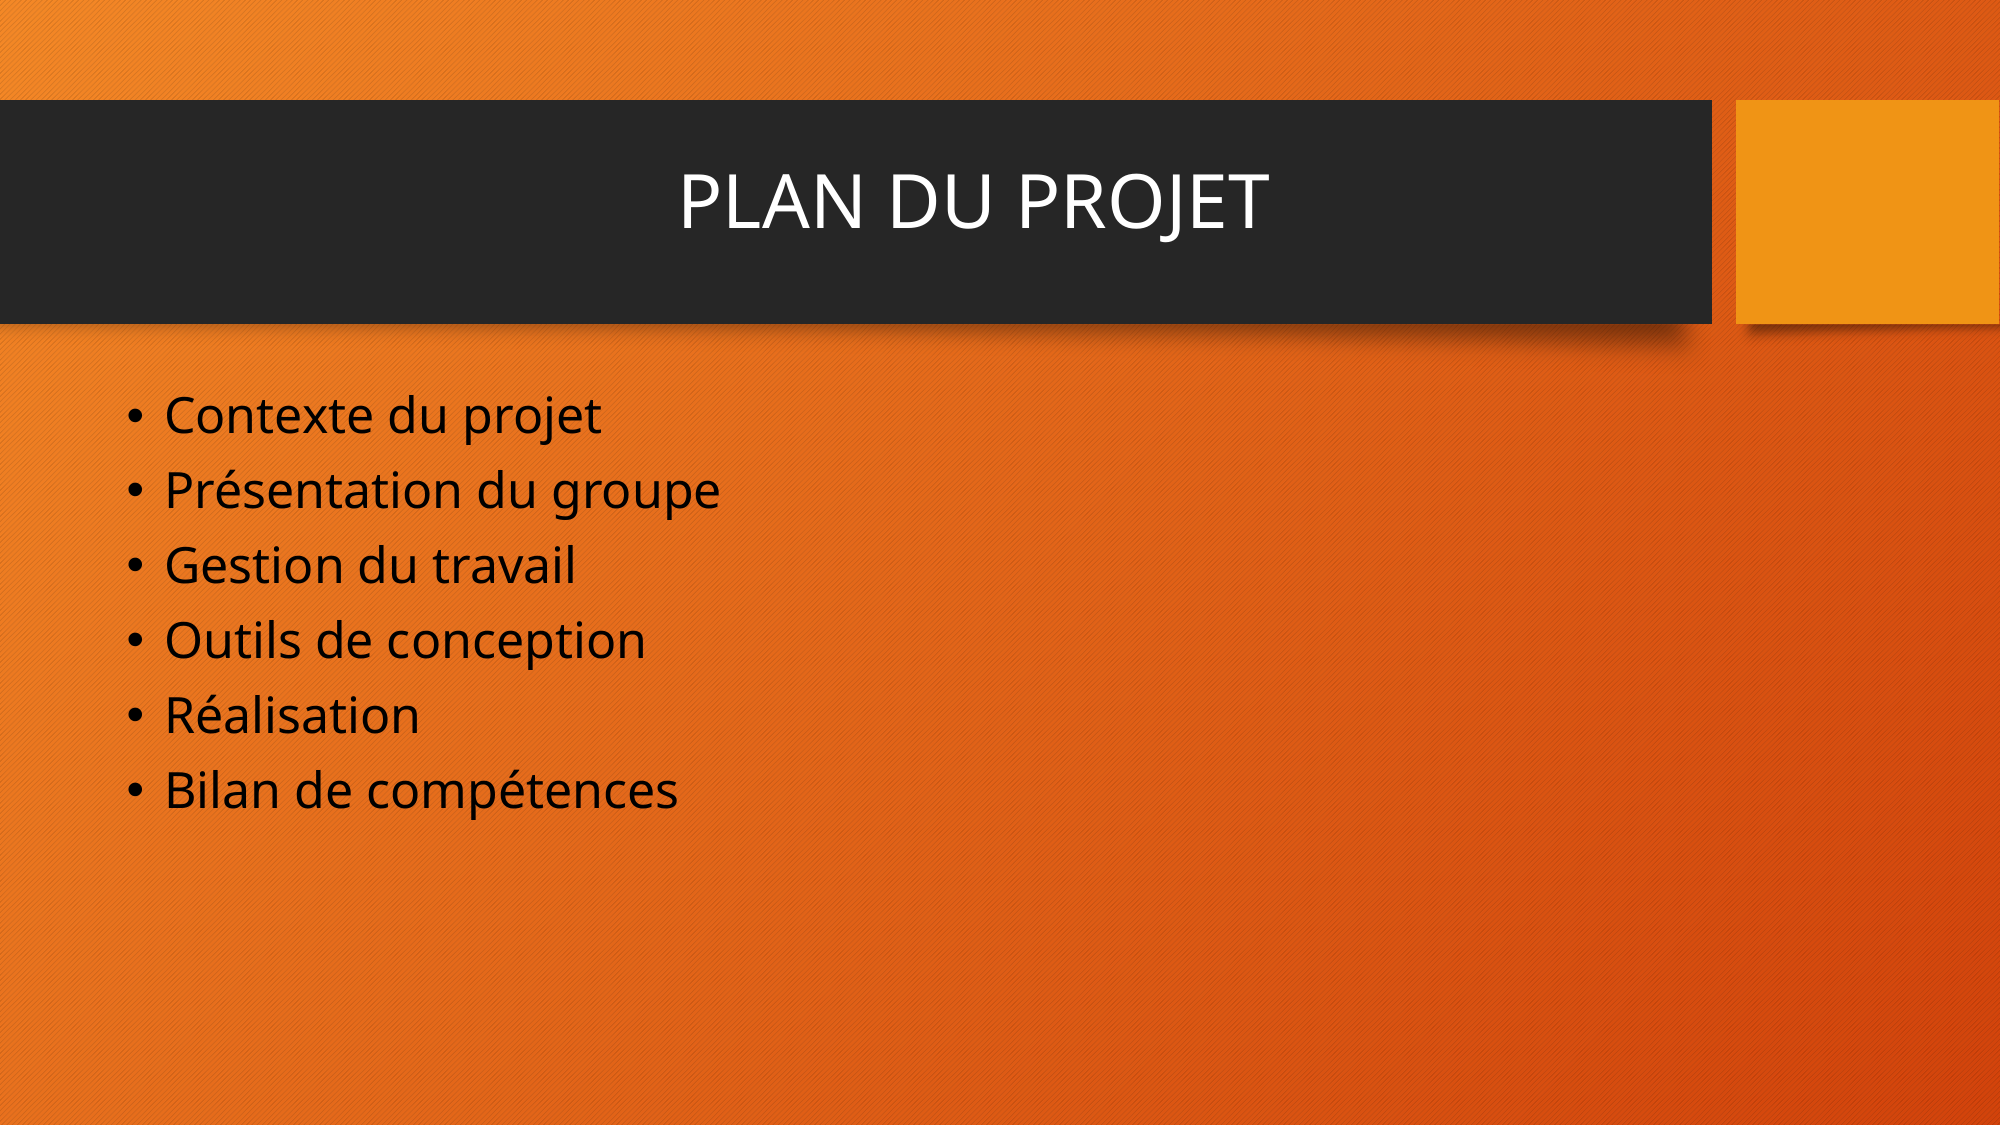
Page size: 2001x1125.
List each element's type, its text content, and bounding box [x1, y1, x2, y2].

list Contexte du projet Présentation du groupe Gestion du travail Outils de conception Réalisation Bilan de compétences [111, 383, 1689, 974]
title PLAN DU PROJET [111, 83, 1837, 325]
